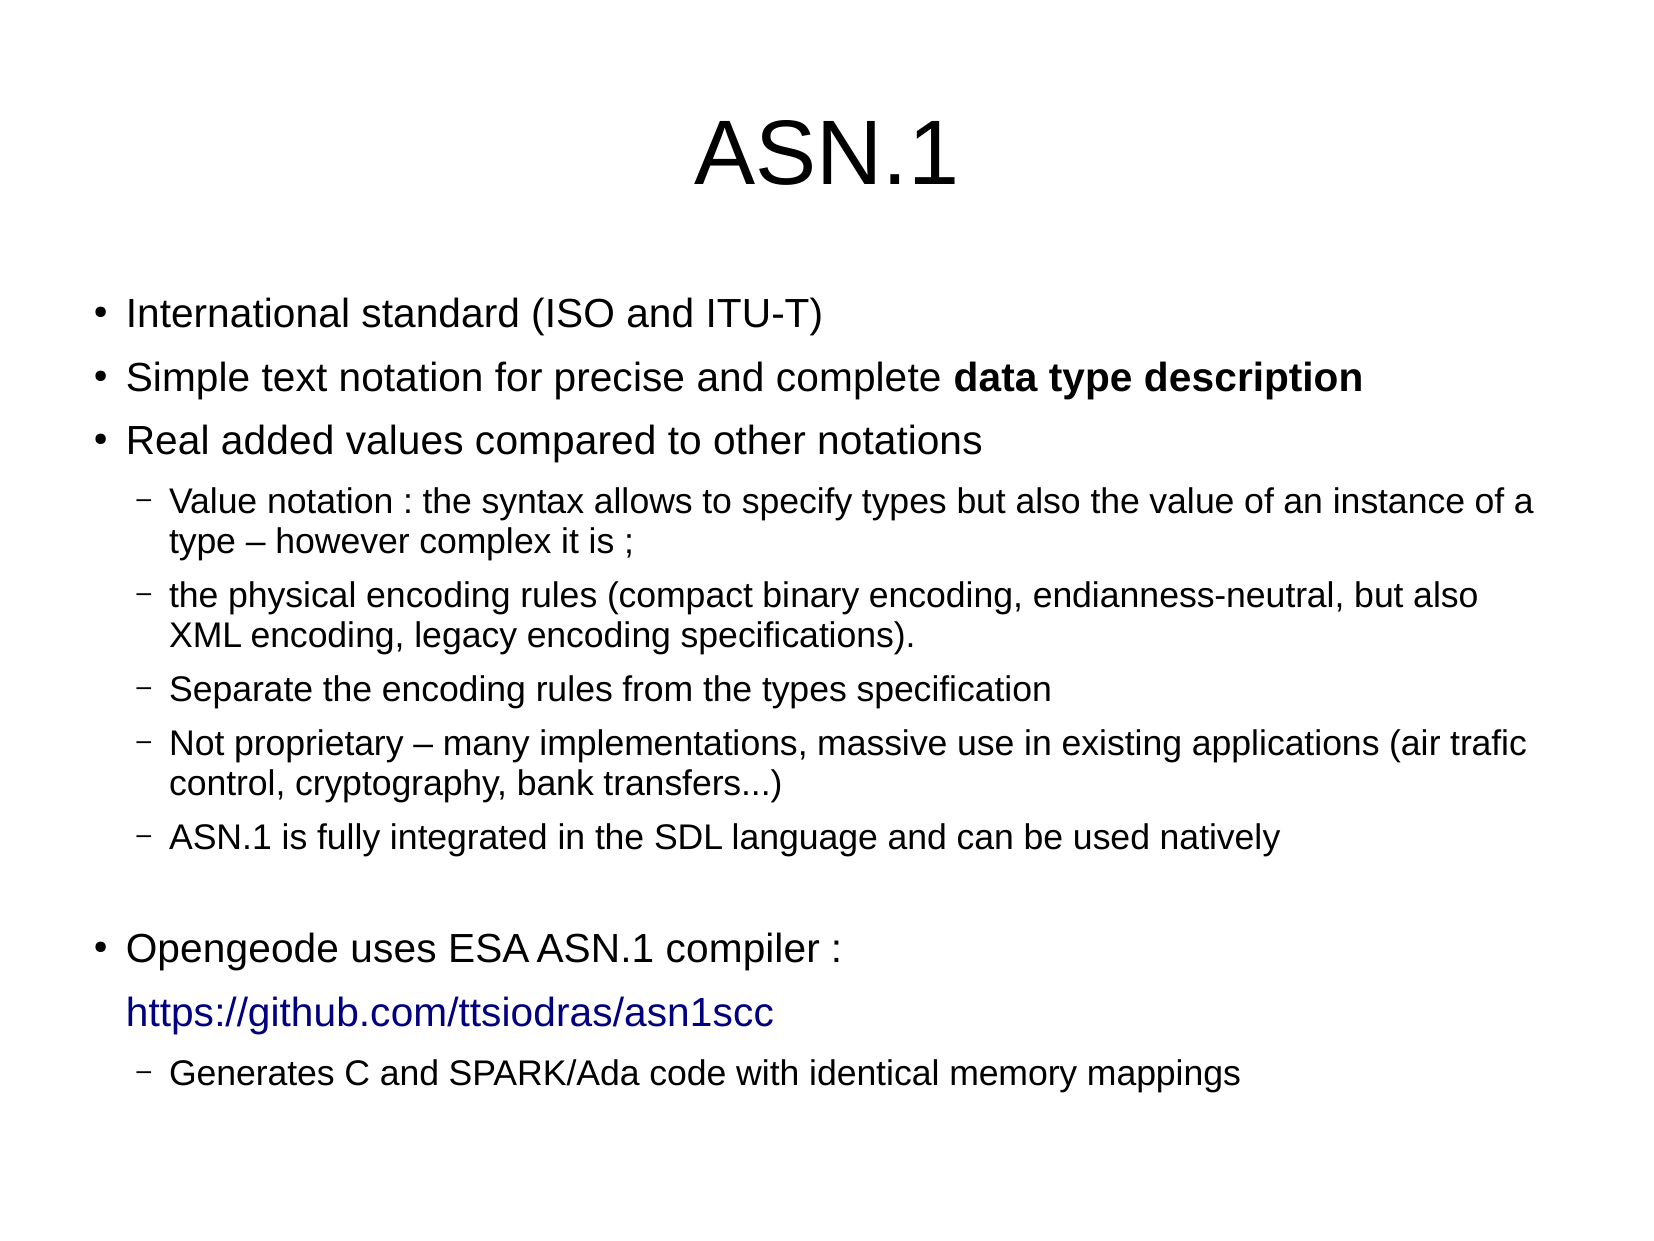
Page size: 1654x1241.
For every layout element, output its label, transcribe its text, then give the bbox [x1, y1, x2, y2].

title ASN.1 [82, 49, 1571, 257]
list International standard (ISO and ITU-T) Simple text notation for precise and complete data type description Real added values compared to other notations Value notation : the syntax allows to specify types but also the value of an instance of a type – however complex it is ; the physical encoding rules (compact binary encoding, endianness-neutral, but also XML encoding, legacy encoding specifications). Separate the encoding rules from the types specification Not proprietary – many implementations, massive use in existing applications (air trafic control, cryptography, bank transfers...) ASN.1 is fully integrated in the SDL language and can be used natively Opengeode uses ESA ASN.1 compiler : https://github.com/ttsiodras/asn1scc Generates C and SPARK/Ada code with identical memory mappings [82, 290, 1538, 1099]
